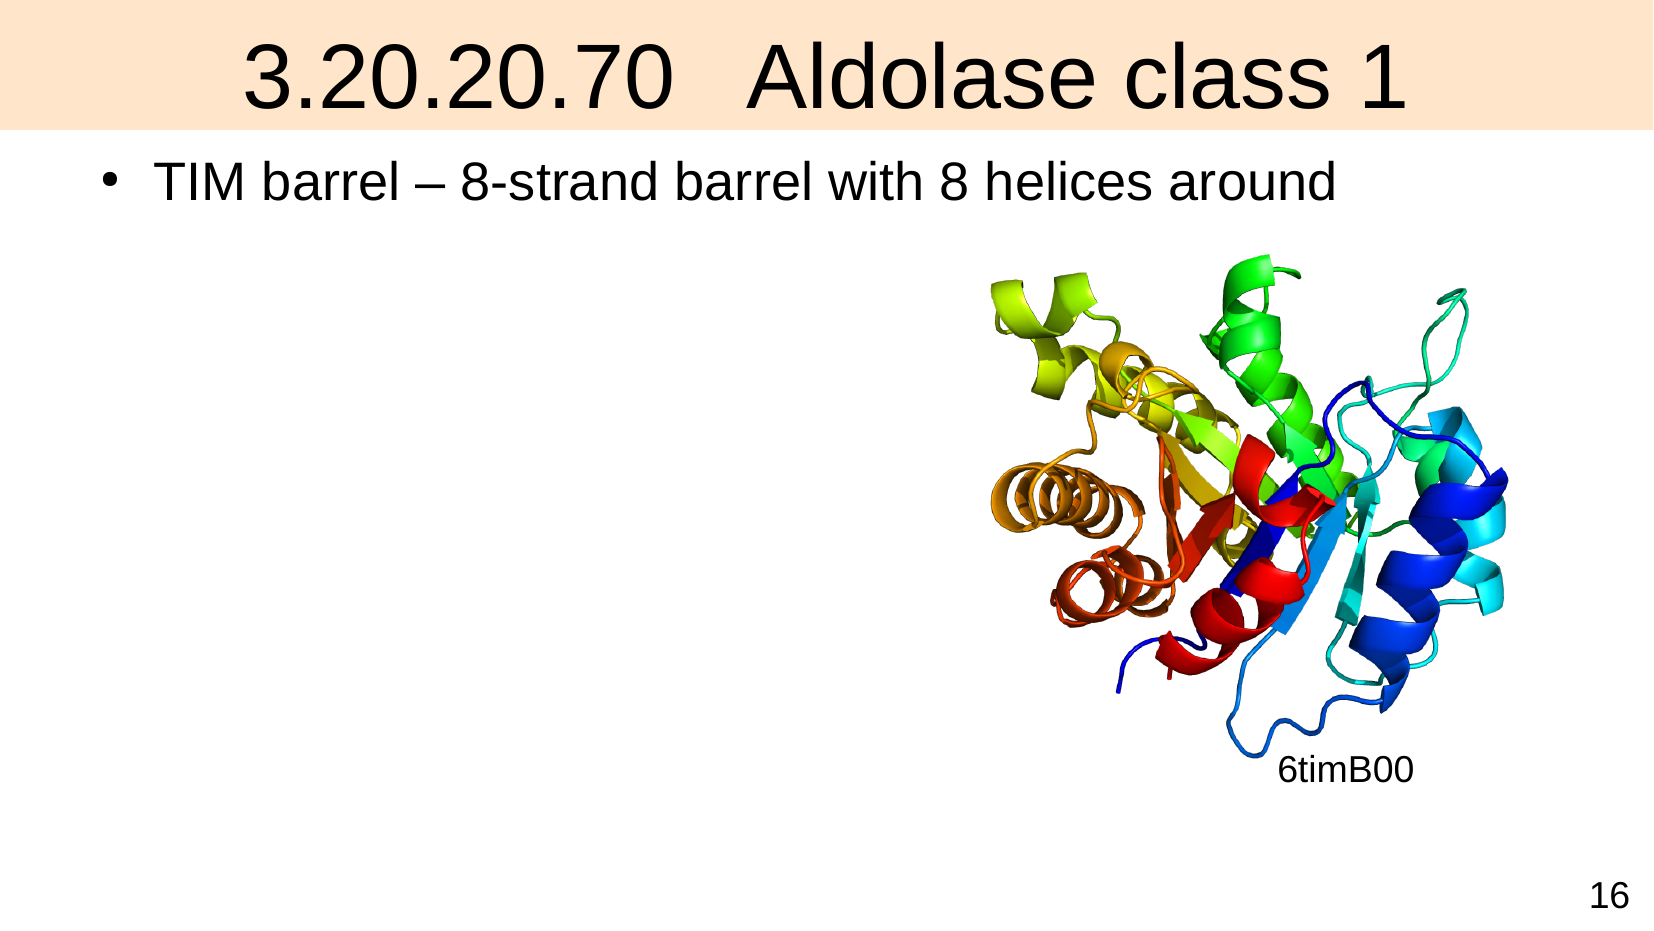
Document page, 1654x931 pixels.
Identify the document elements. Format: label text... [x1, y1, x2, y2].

picture [975, 246, 1519, 762]
text_box <number> [1444, 866, 1646, 924]
text_box 6timB00 [1219, 762, 1473, 798]
text_box [0, 0, 1654, 130]
title 3.20.20.70 Aldolase class 1 [82, 11, 1571, 142]
list TIM barrel – 8-strand barrel with 8 helices around [82, 151, 1571, 758]
